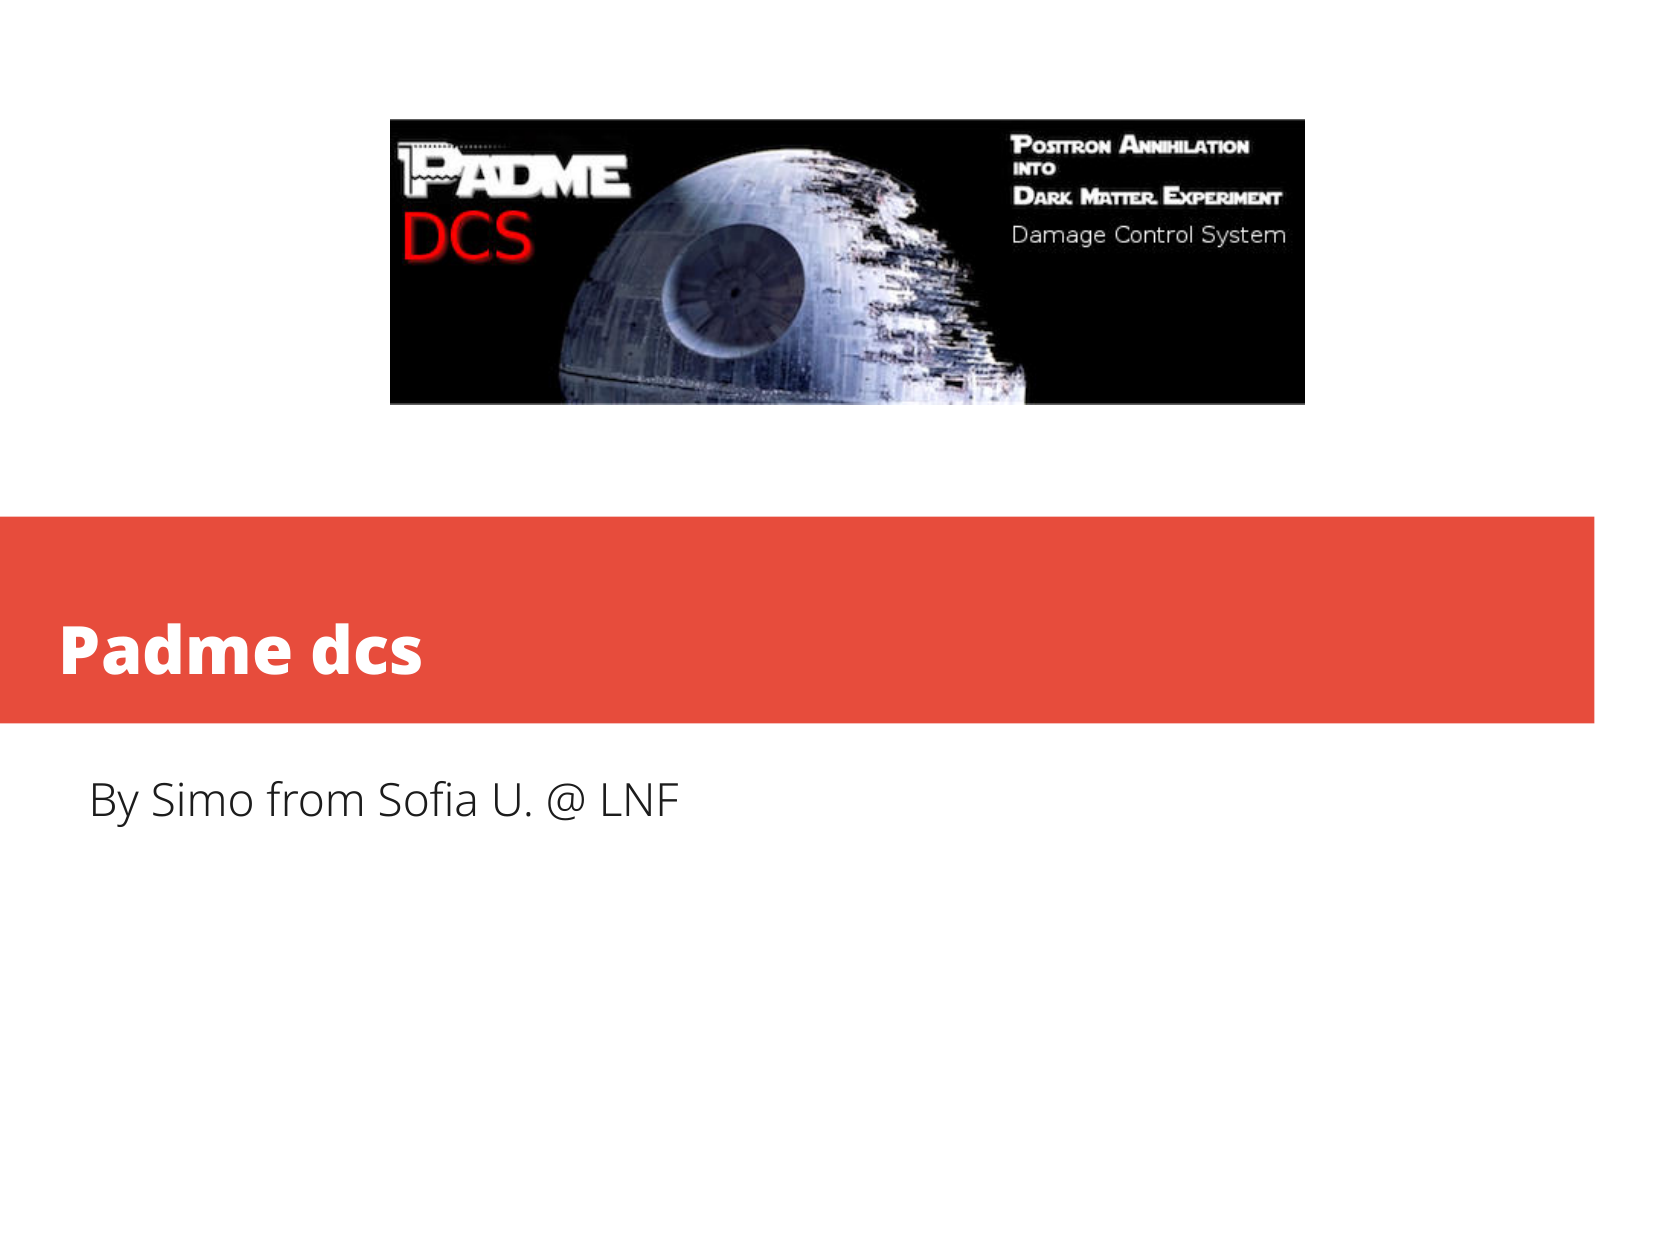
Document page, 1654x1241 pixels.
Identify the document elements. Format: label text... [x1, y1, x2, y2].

title Padme dcs [59, 546, 1595, 694]
subtitle By Simo from Sofia U. @ LNF [88, 767, 1595, 1182]
picture [390, 119, 1305, 405]
